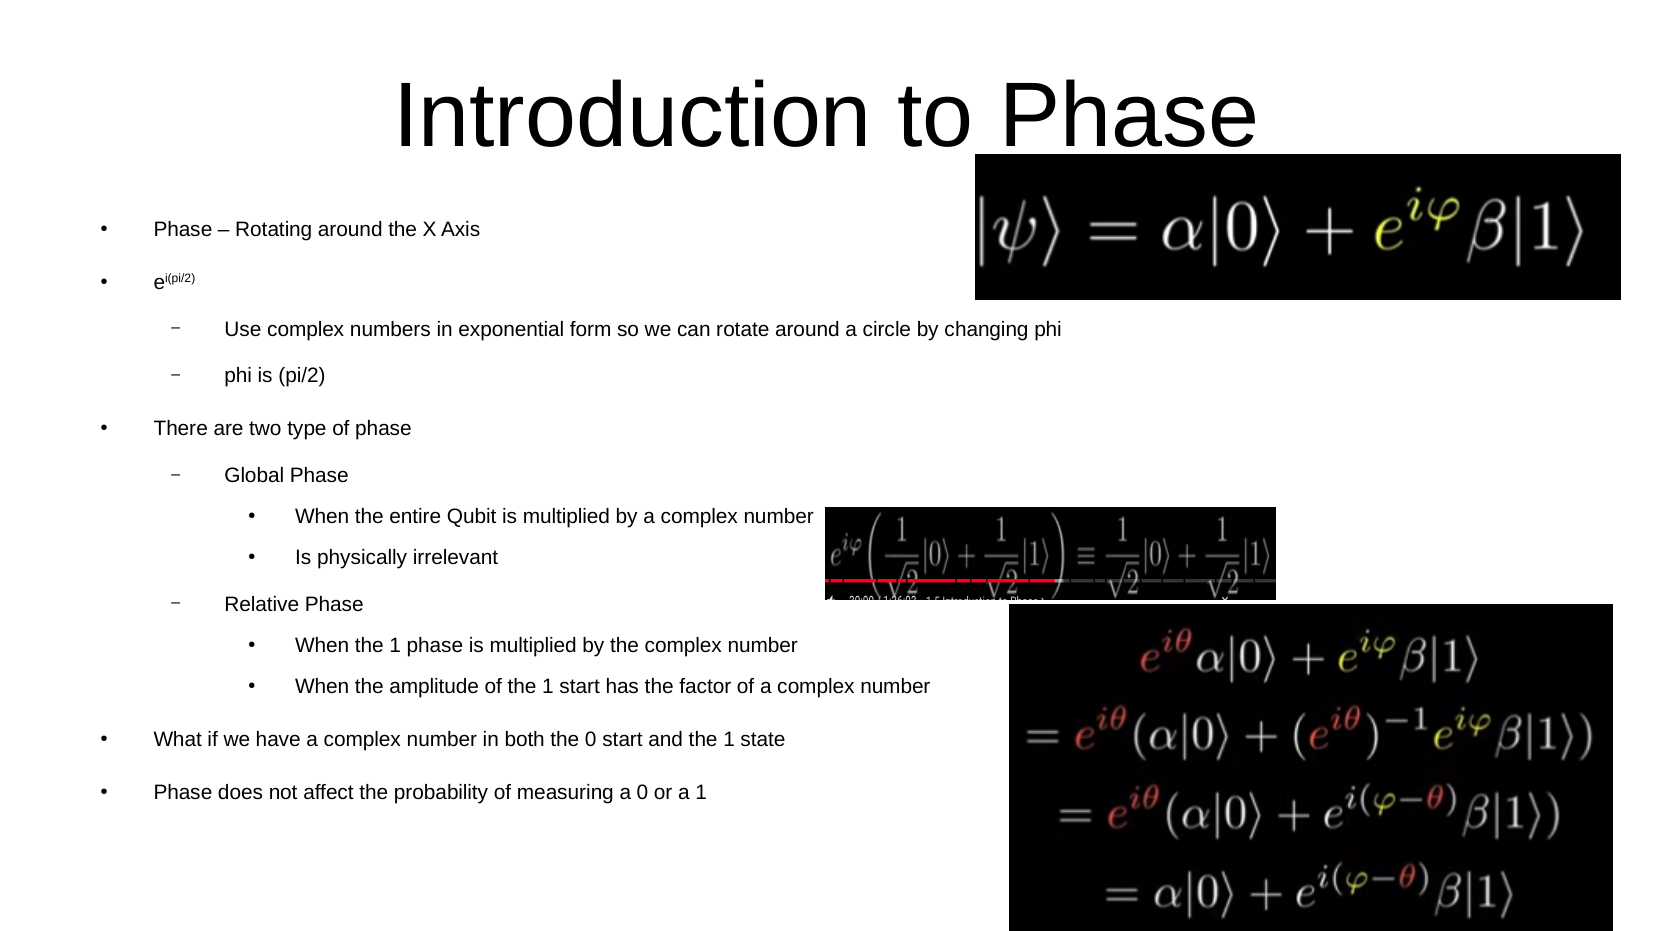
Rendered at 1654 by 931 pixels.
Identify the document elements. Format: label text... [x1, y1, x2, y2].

title Introduction to Phase [82, 37, 1571, 193]
picture [975, 154, 1621, 301]
list Phase – Rotating around the X Axis ei(pi/2) Use complex numbers in exponential form so we can rotate around a circle by changing phi phi is (pi/2) There are two type of phase Global Phase When the entire Qubit is multiplied by a complex number Is physically irrelevant Relative Phase When the 1 phase is multiplied by the complex number When the amplitude of the 1 start has the factor of a complex number What if we have a complex number in both the 0 start and the 1 state Phase does not affect the probability of measuring a 0 or a 1 [82, 217, 1613, 901]
picture [825, 507, 1276, 601]
picture [1009, 604, 1613, 931]
